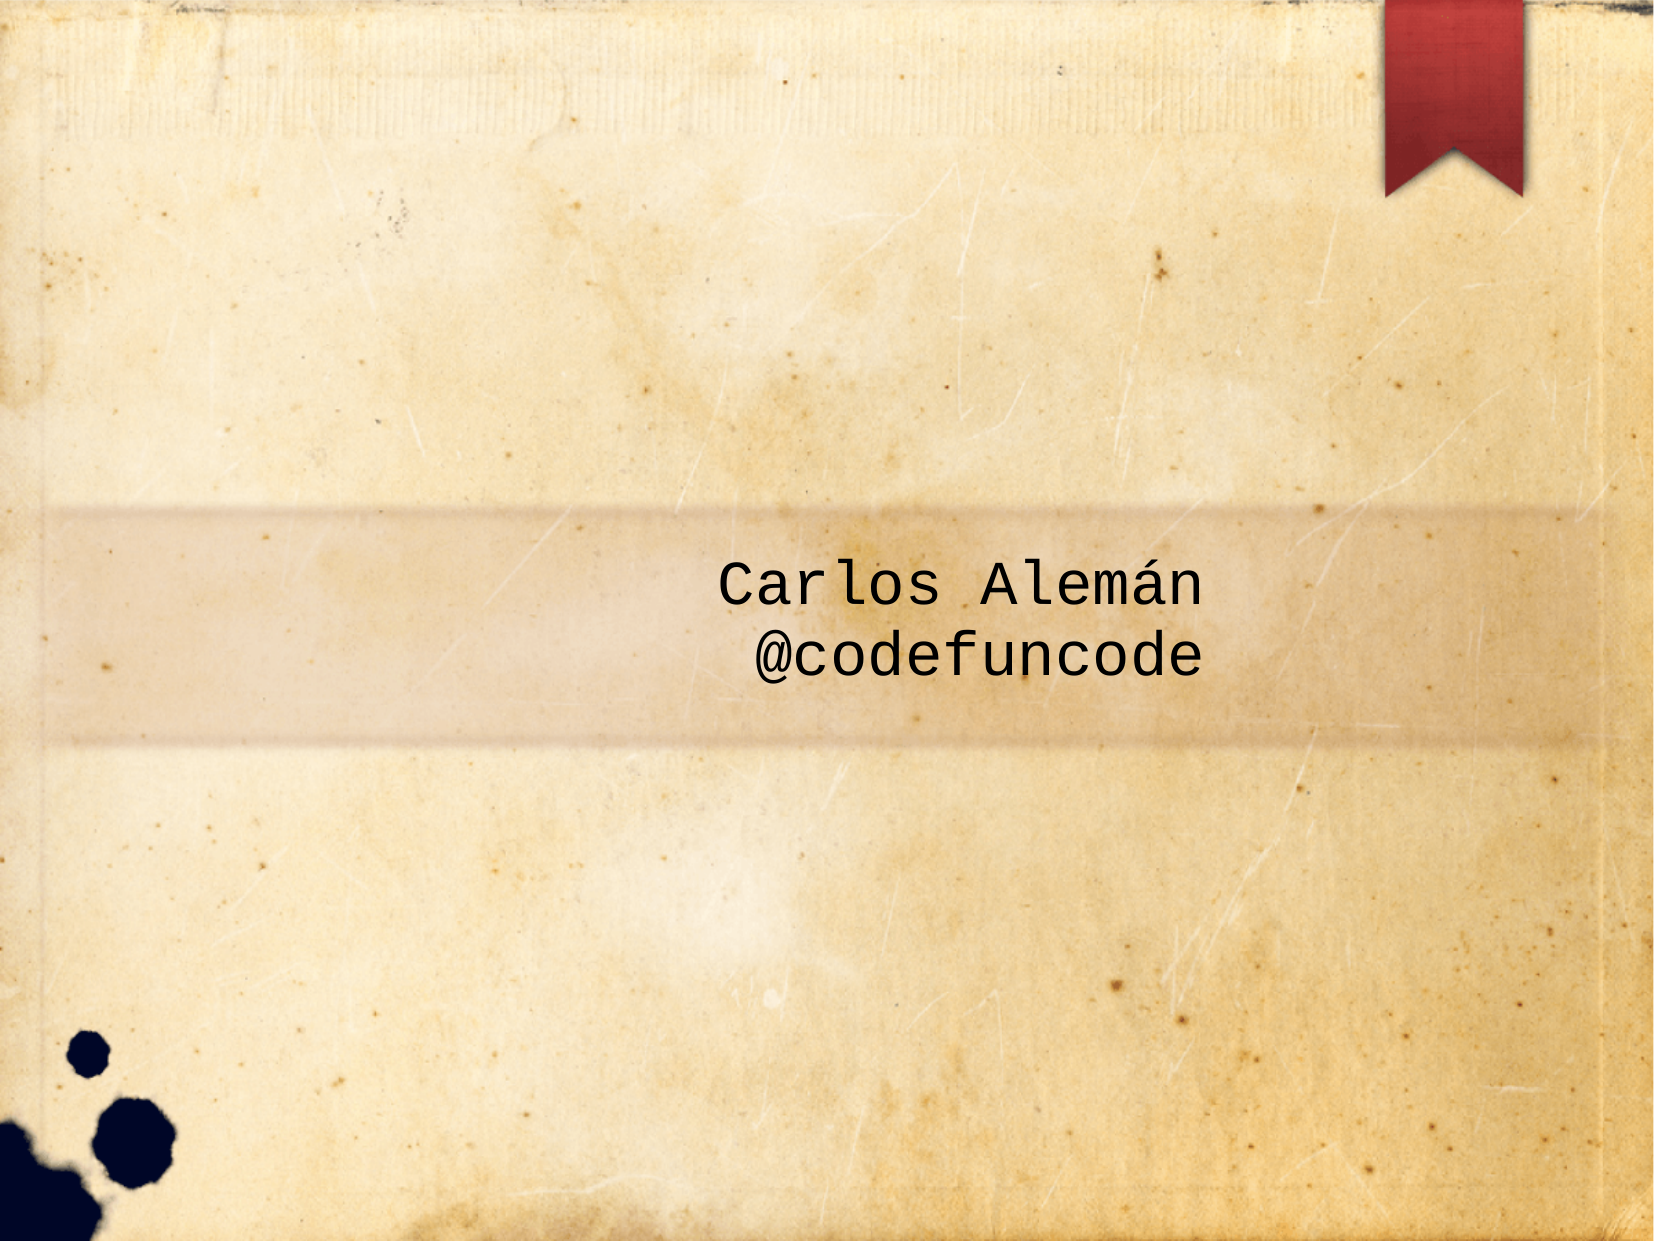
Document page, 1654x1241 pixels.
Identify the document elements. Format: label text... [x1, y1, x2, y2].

picture [0, 0, 1654, 1241]
title Carlos Alemán @codefuncode [431, 519, 1530, 727]
